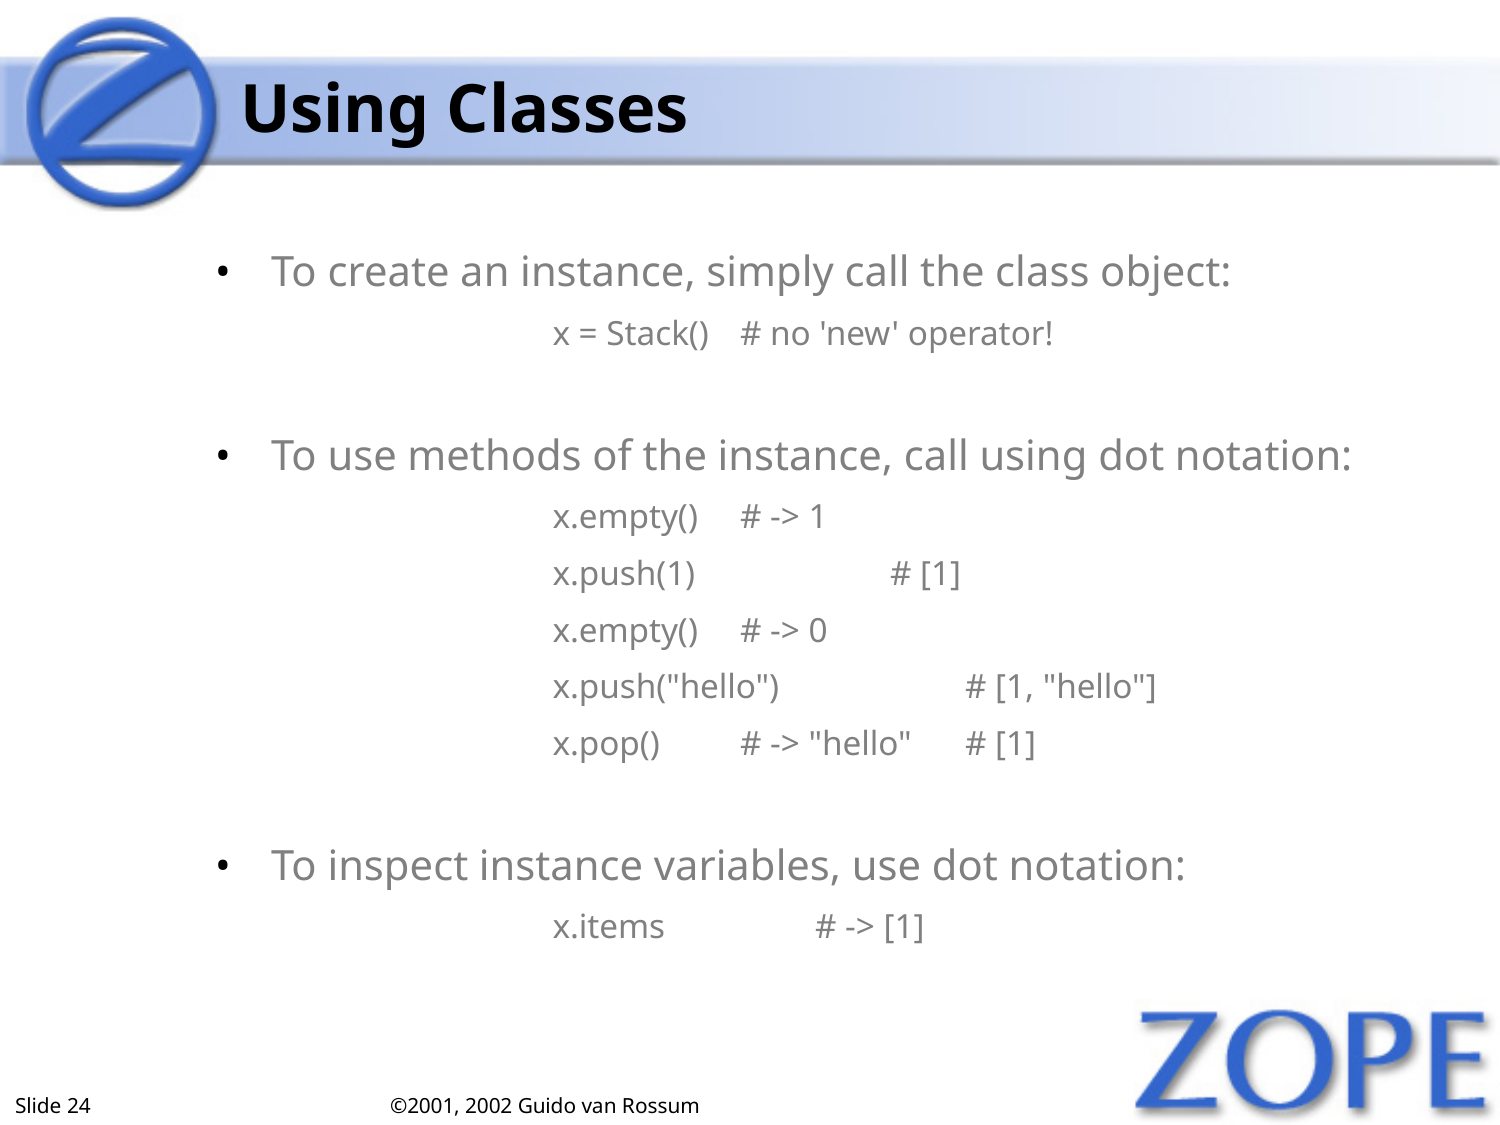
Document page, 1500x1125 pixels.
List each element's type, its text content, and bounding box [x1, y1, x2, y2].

title Using Classes [225, 50, 1467, 163]
list To create an instance, simply call the class object: x = Stack() # no 'new' operator! To use methods of the instance, call using dot notation: x.empty() # -> 1 x.push(1) # [1] x.empty() # -> 0 x.push("hello") # [1, "hello"] x.pop() # -> "hello" # [1] To inspect instance variables, use dot notation: x.items # -> [1] [200, 237, 1388, 1001]
